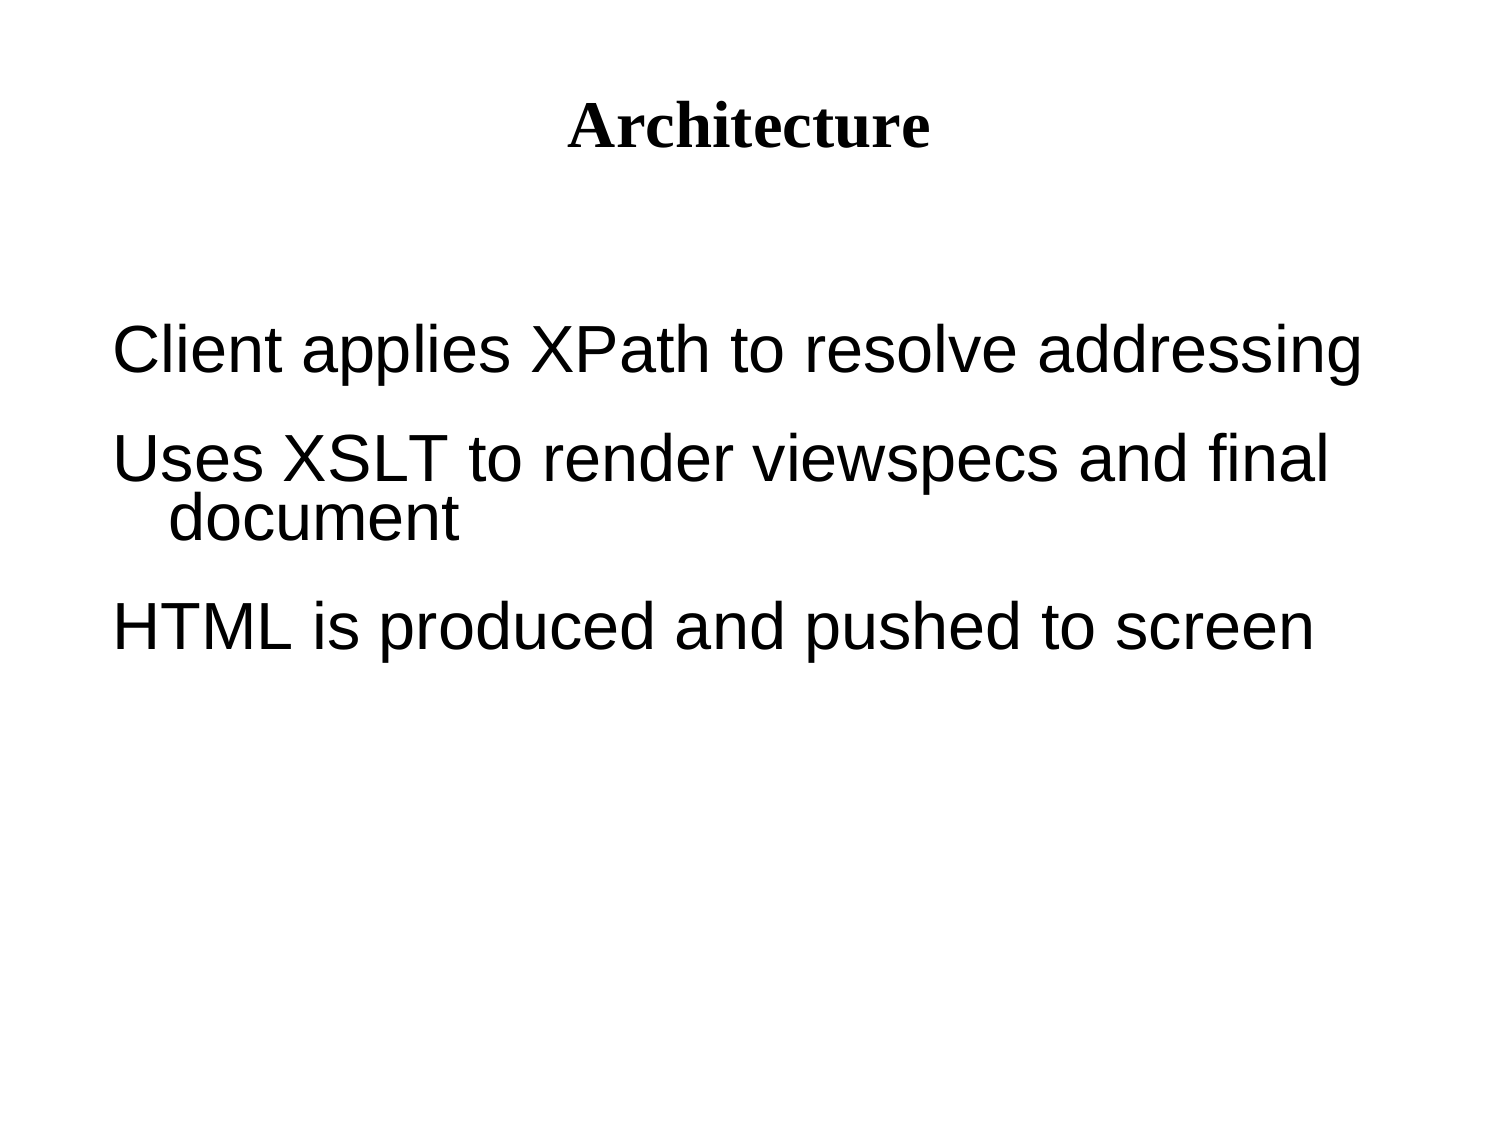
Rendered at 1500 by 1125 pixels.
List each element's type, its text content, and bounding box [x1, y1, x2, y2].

list Client applies XPath to resolve addressing Uses XSLT to render viewspecs and final document HTML is produced and pushed to screen [112, 324, 1387, 1055]
title Architecture [112, 35, 1387, 223]
